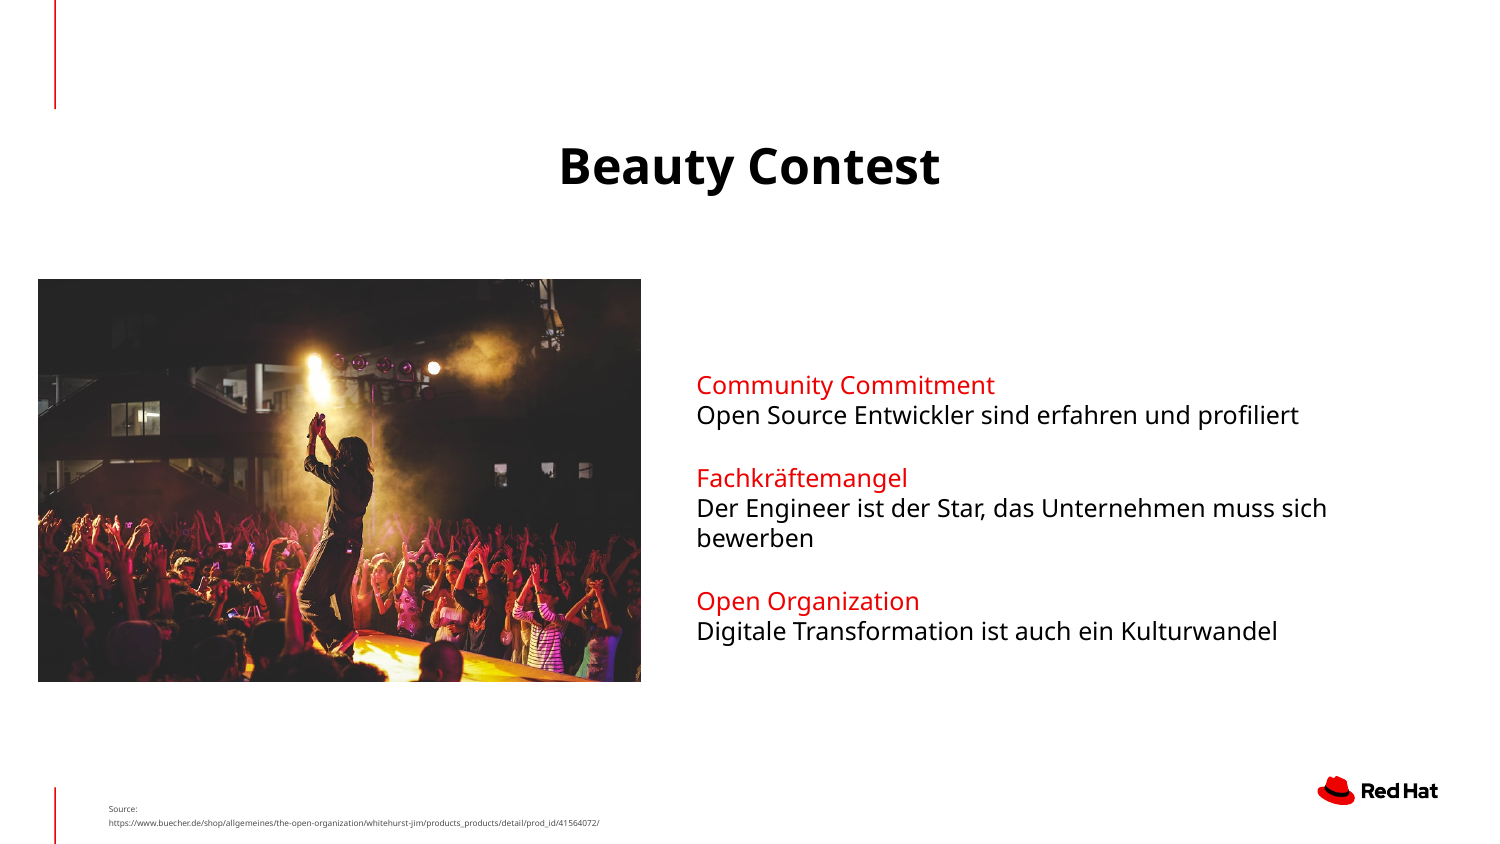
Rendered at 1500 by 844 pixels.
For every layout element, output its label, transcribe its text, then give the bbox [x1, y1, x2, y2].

text_box Community Commitment Open Source Entwickler sind erfahren und profiliert Fachkräftemangel Der Engineer ist der Star, das Unternehmen muss sich bewerben Open Organization Digitale Transformation ist auch ein Kulturwandel [696, 312, 1372, 703]
text_box Source: https://www.buecher.de/shop/allgemeines/the-open-organization/whitehurst-jim/products_products/detail/prod_id/41564072/ [108, 758, 1239, 828]
text_box Beauty Contest [215, 116, 1285, 236]
picture [1317, 776, 1438, 805]
picture [38, 279, 641, 691]
